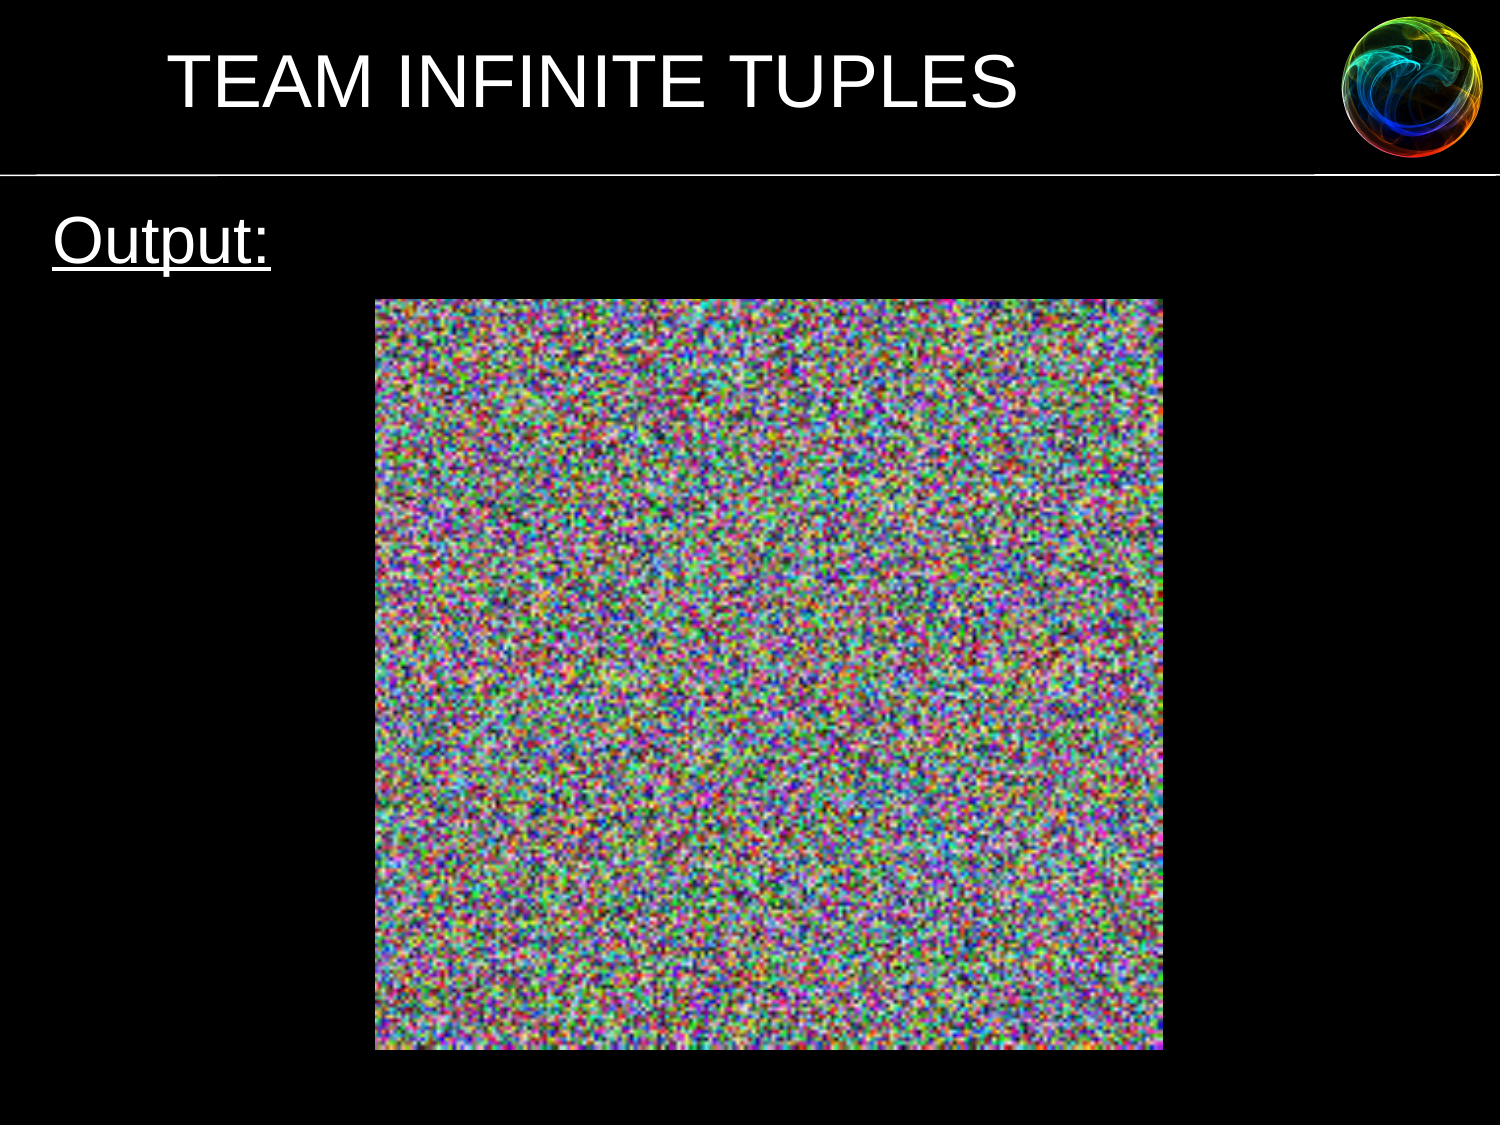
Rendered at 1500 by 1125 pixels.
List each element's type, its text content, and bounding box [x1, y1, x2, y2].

text_box TEAM INFINITE TUPLES [0, 37, 1188, 131]
text_box Output: [37, 210, 863, 300]
picture [1324, 0, 1500, 174]
picture [375, 299, 1163, 1051]
